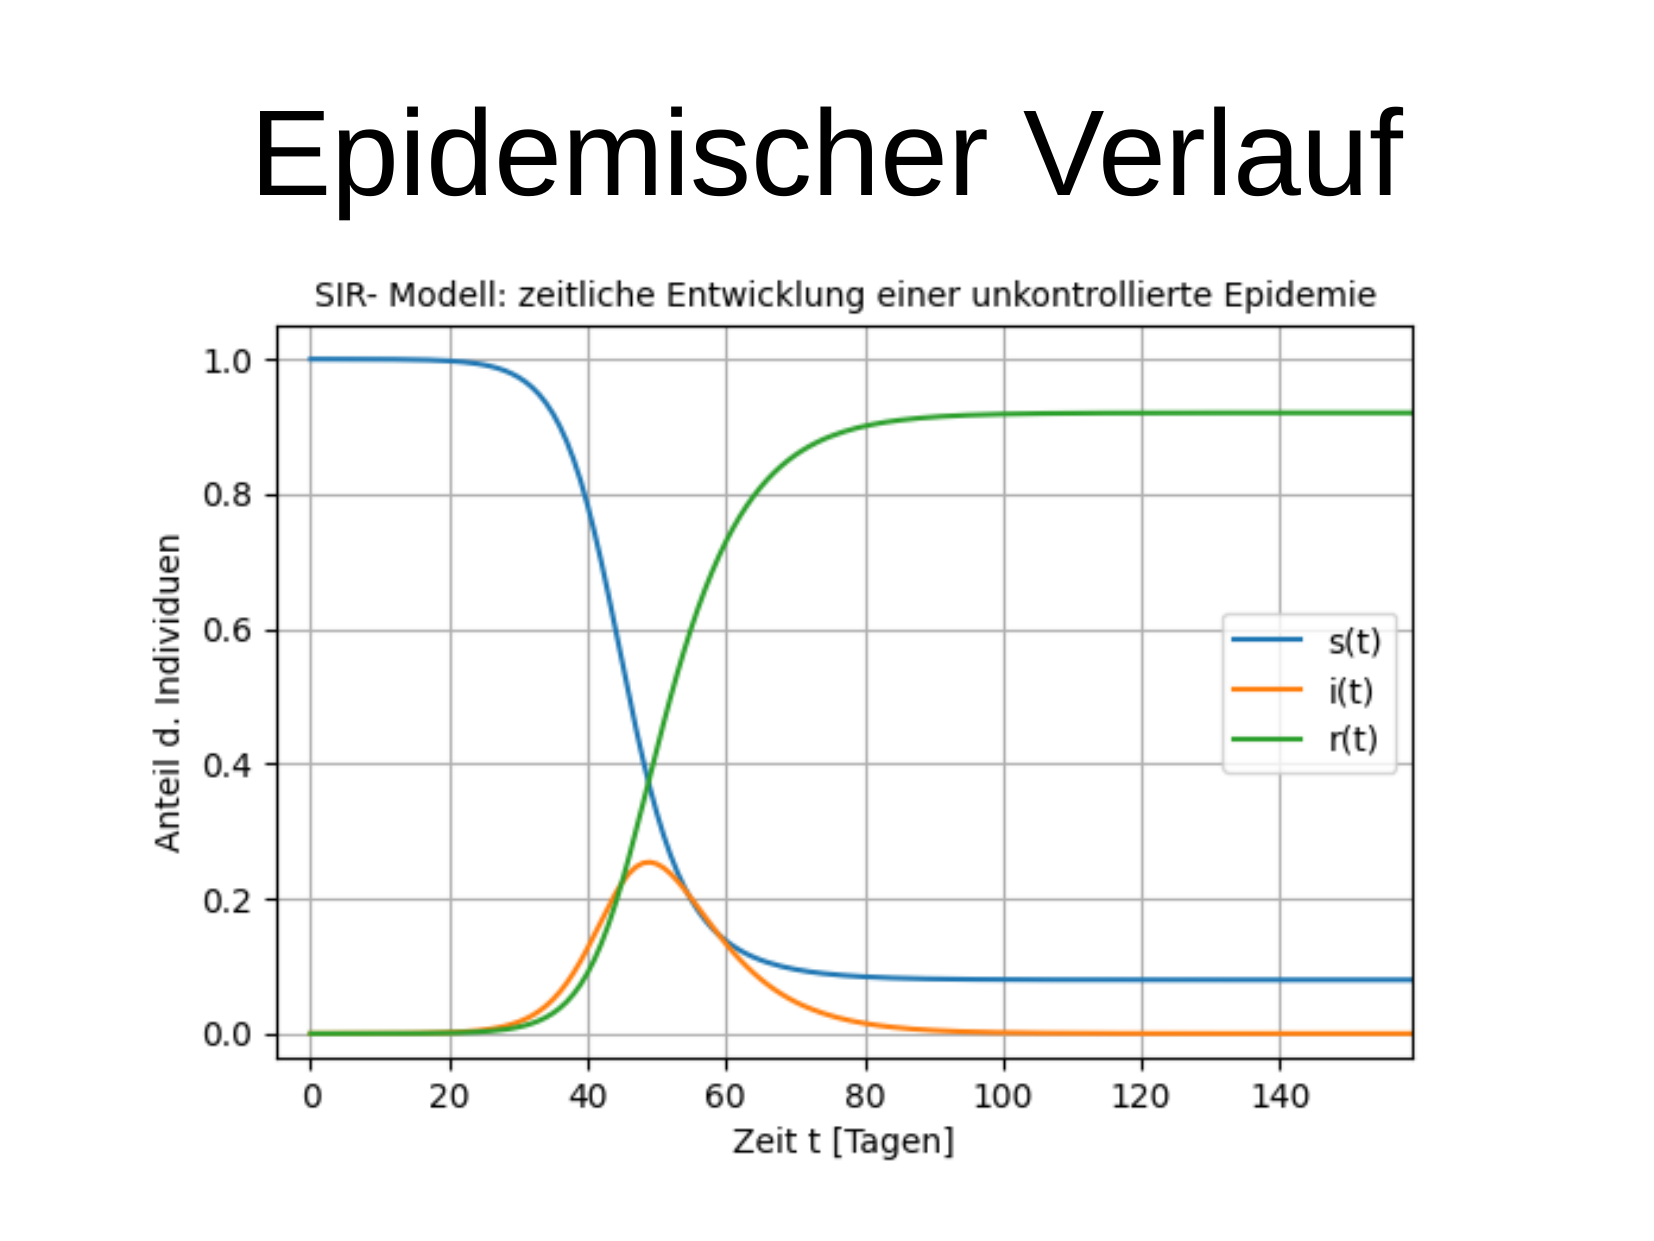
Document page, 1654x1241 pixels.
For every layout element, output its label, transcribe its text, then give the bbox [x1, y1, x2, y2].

title Epidemischer Verlauf [82, 49, 1571, 257]
picture [94, 257, 1560, 1163]
